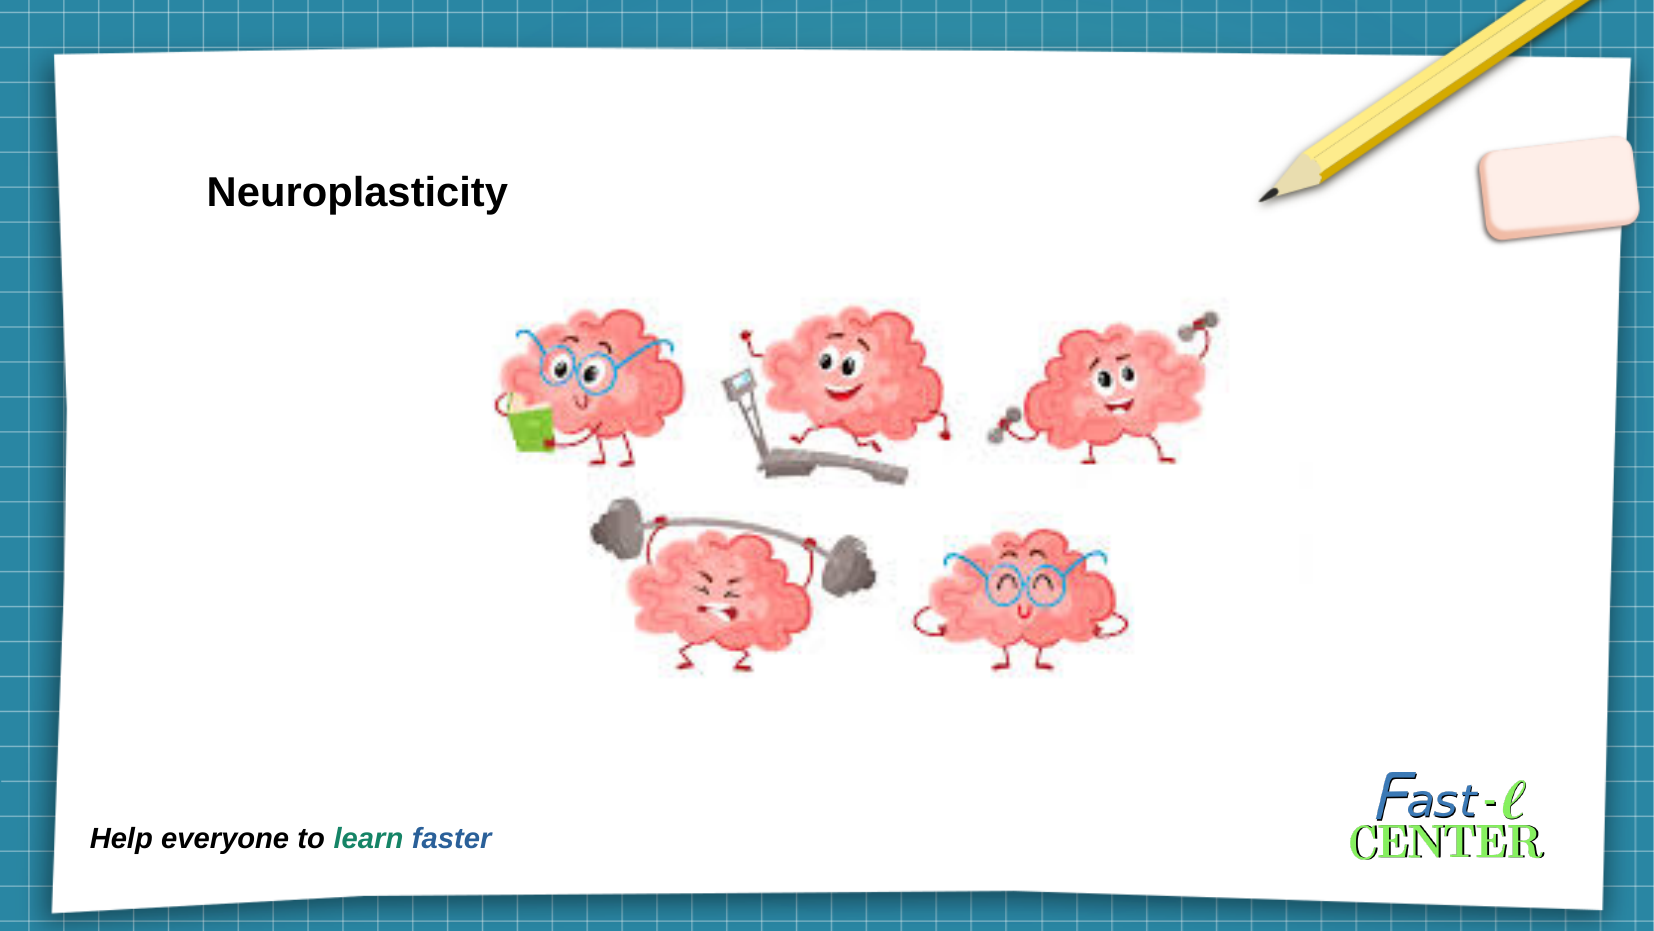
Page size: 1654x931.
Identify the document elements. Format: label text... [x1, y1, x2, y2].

text_box Neuroplasticity [191, 160, 563, 226]
text_box Help everyone to learn faster [75, 814, 507, 863]
picture [0, 0, 1654, 931]
